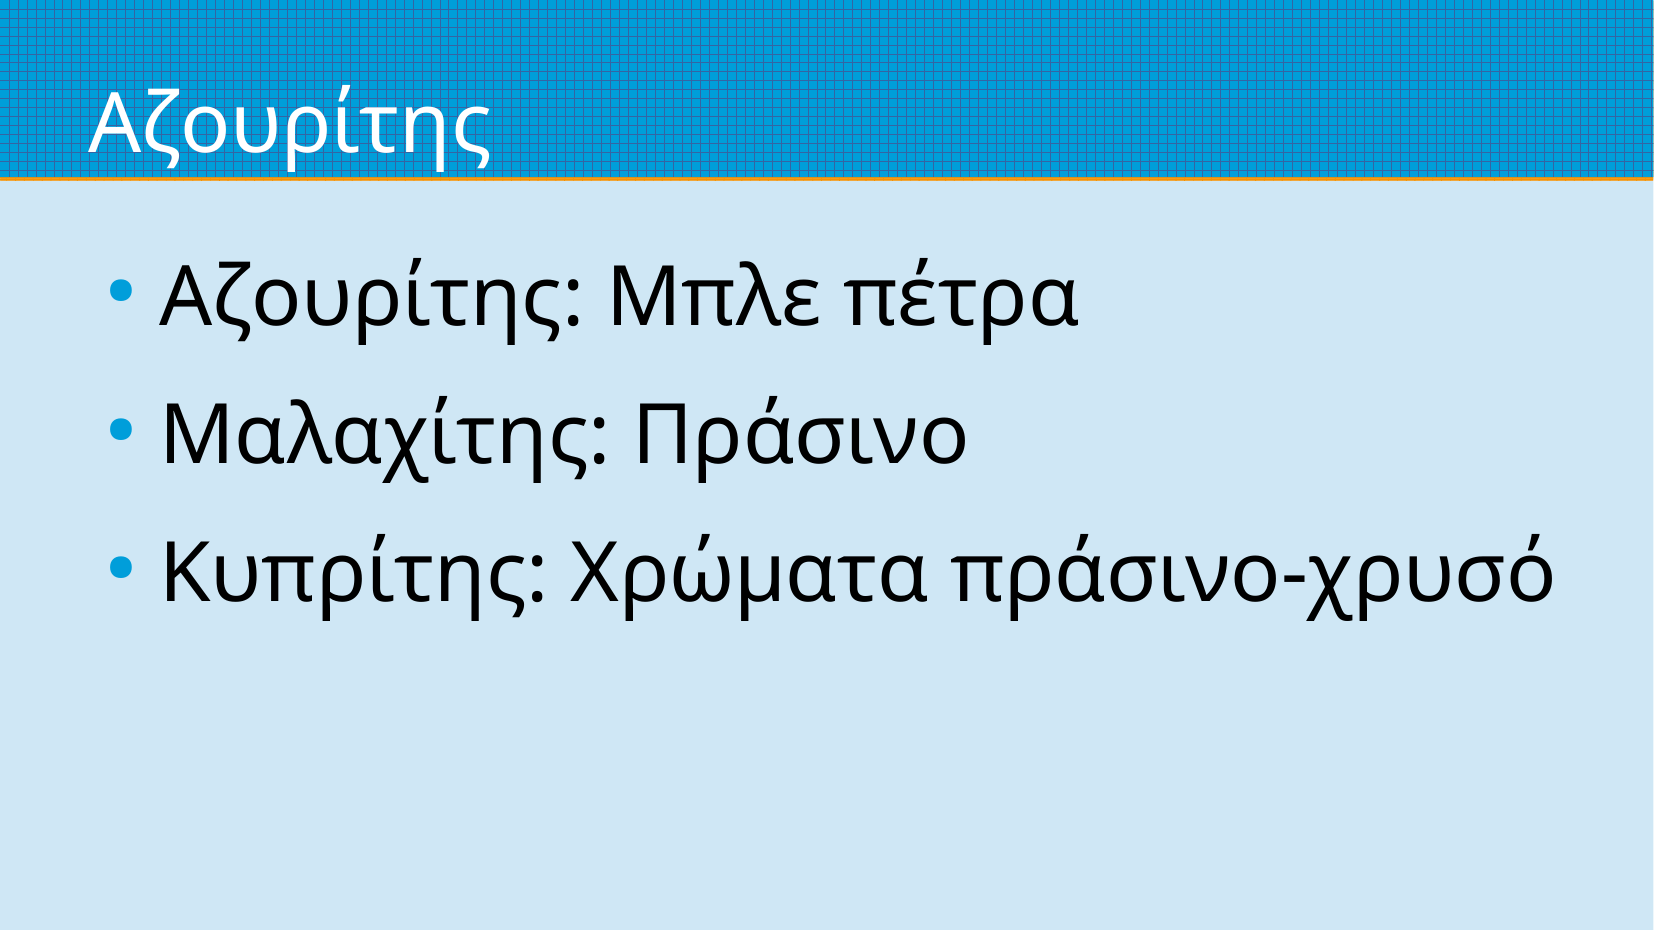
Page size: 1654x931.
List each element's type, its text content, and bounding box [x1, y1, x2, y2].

title Αζουρίτης [88, 14, 1565, 178]
list Αζουρίτης: Μπλε πέτρα Μαλαχίτης: Πράσινο Κυπρίτης: Χρώματα πράσινο-χρυσό [88, 236, 1565, 813]
